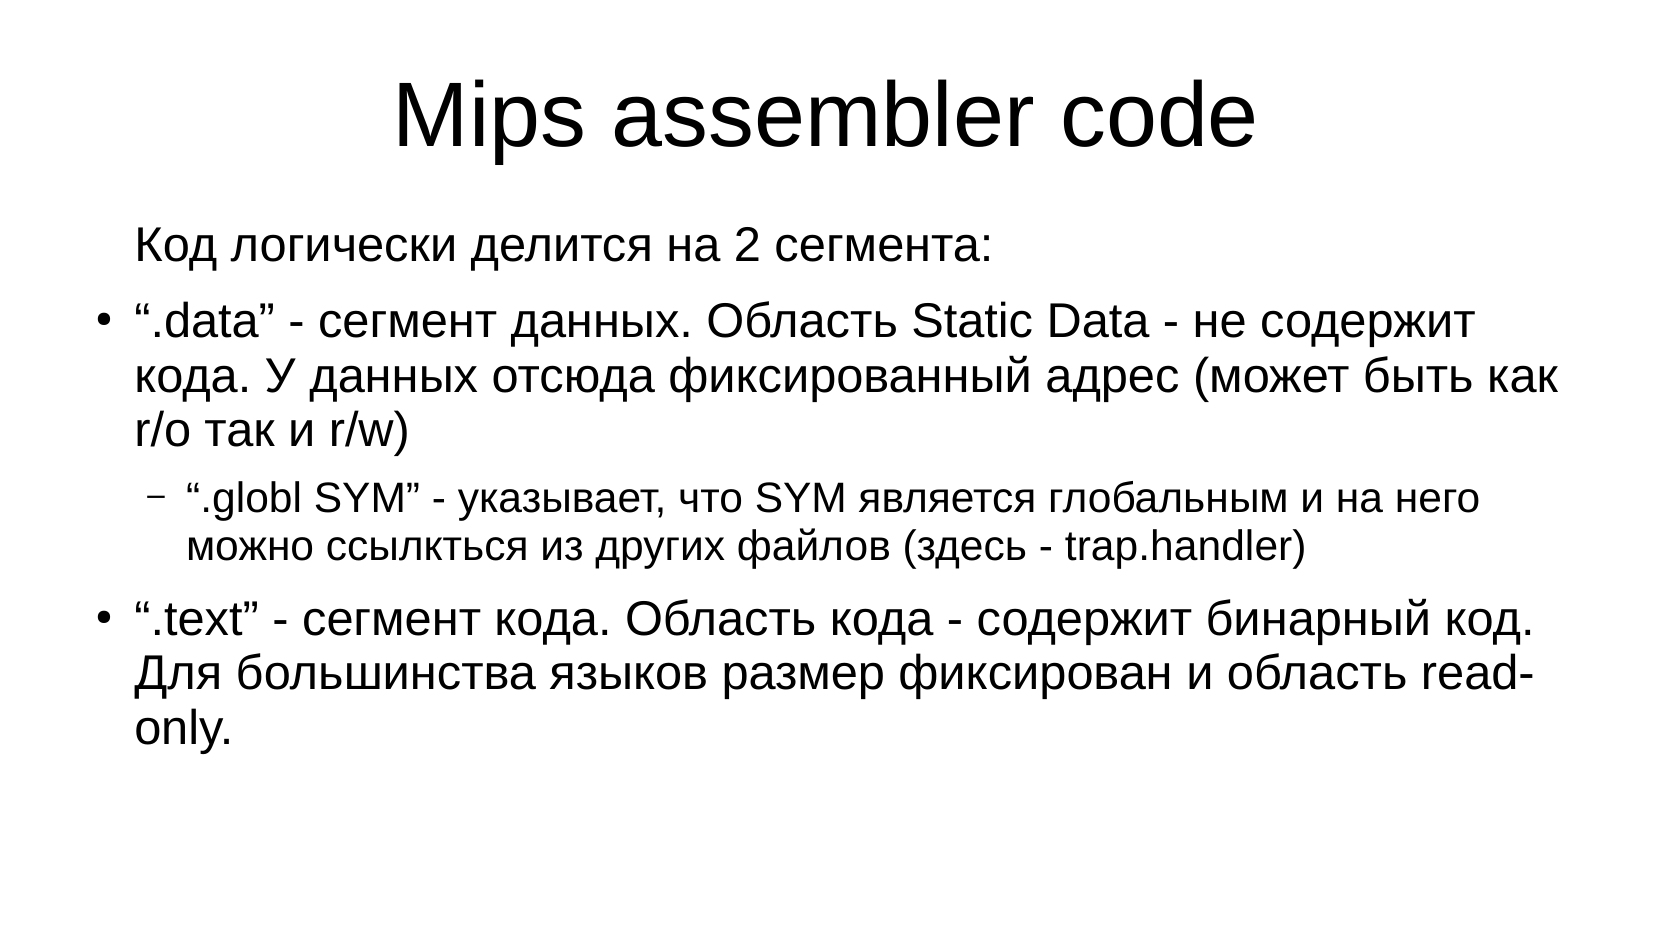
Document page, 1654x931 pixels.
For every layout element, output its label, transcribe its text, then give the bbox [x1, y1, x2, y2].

list Код логически делится на 2 сегмента: “.data” - сегмент данных. Область Static Data - не содержит кода. У данных отсюда фиксированный адрес (может быть как r/o так и r/w) “.globl SYM” - указывает, что SYM является глобальным и на него можно ссылкться из других файлов (здесь - trap.handler) “.text” - сегмент кода. Область кода - содержит бинарный код. Для большинства языков размер фиксирован и область read-only. [82, 217, 1571, 758]
title Mips assembler code [82, 37, 1571, 193]
